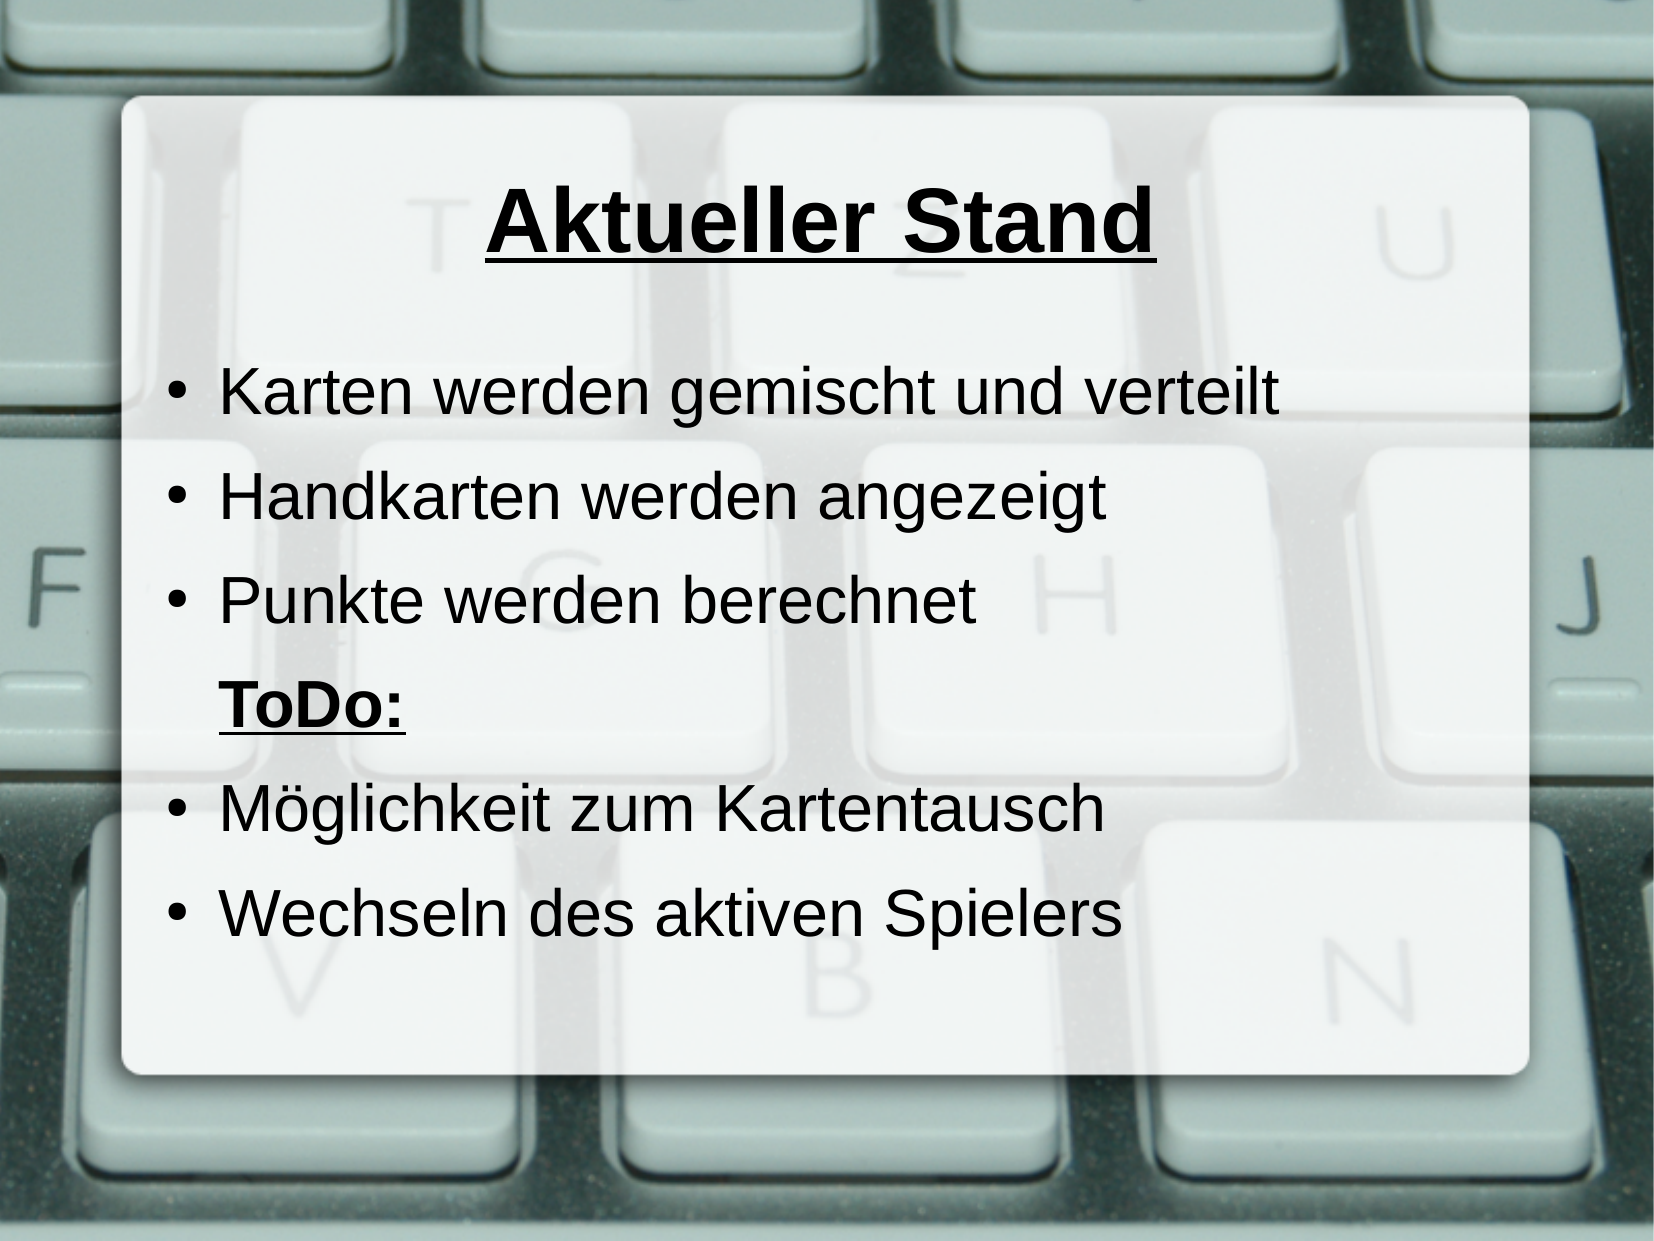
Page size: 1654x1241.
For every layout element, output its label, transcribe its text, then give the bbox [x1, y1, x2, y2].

picture [0, 0, 1654, 1241]
list Karten werden gemischt und verteilt Handkarten werden angezeigt Punkte werden berechnet ToDo: Möglichkeit zum Kartentausch Wechseln des aktiven Spielers [147, 354, 1506, 1063]
title Aktueller Stand [135, 117, 1506, 325]
